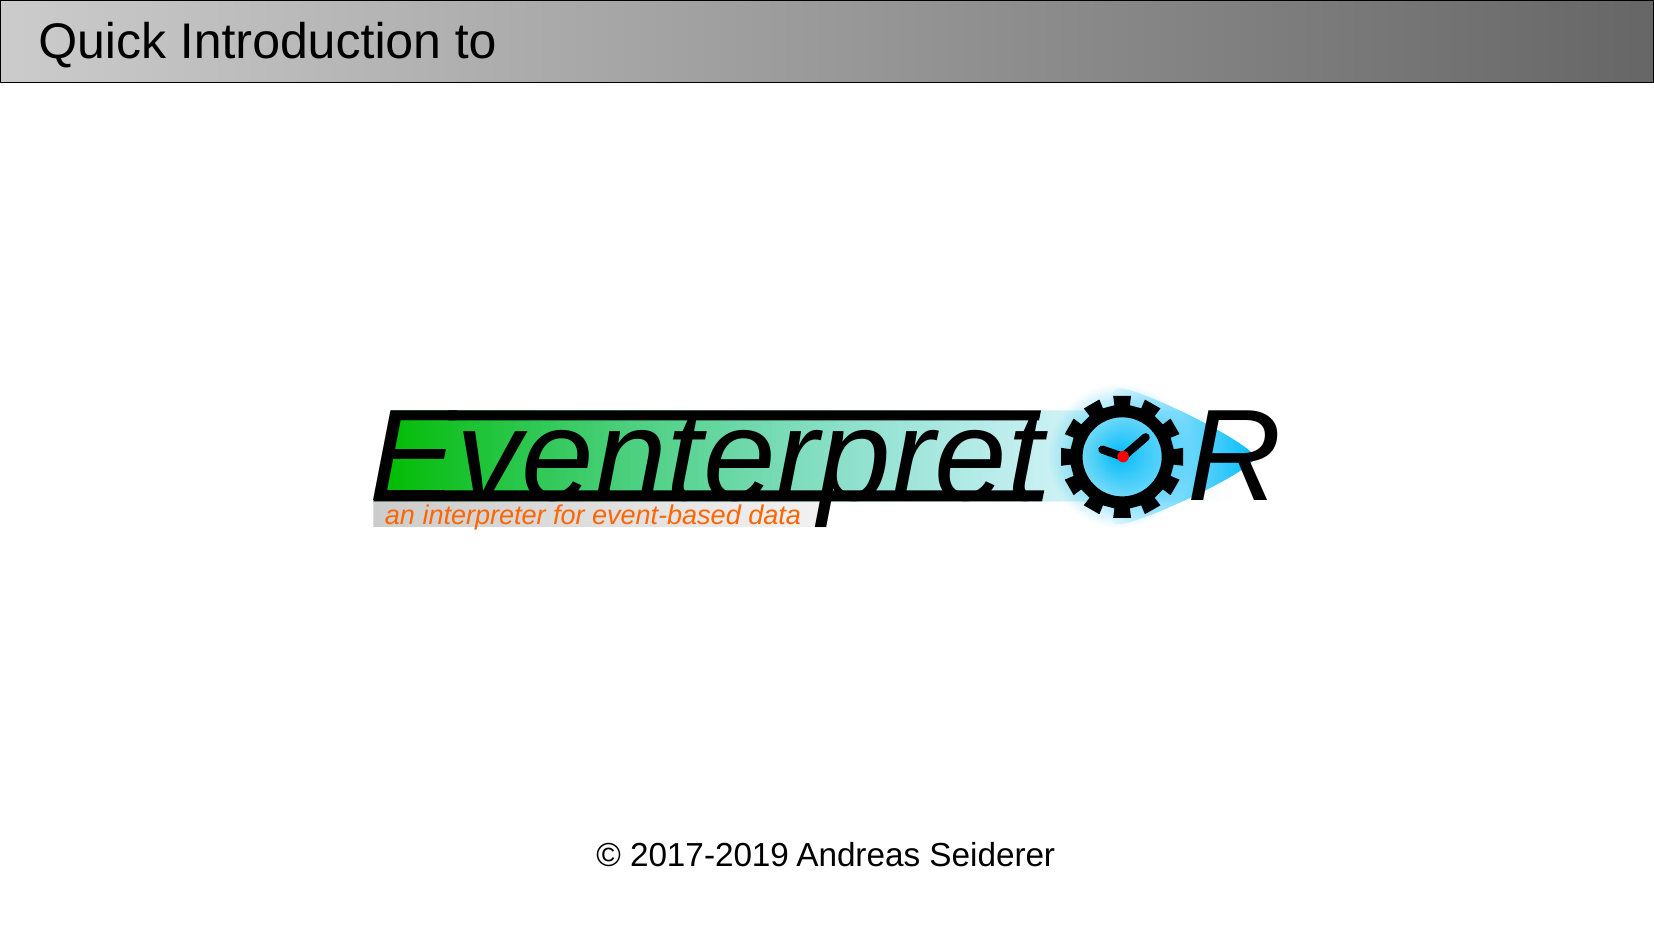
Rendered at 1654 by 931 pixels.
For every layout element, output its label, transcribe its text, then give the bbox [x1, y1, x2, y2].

picture [373, 383, 1281, 530]
text_box Quick Introduction to [23, 5, 1630, 77]
text_box [0, 0, 1654, 83]
text_box © 2017-2019 Andreas Seiderer [581, 829, 1072, 886]
